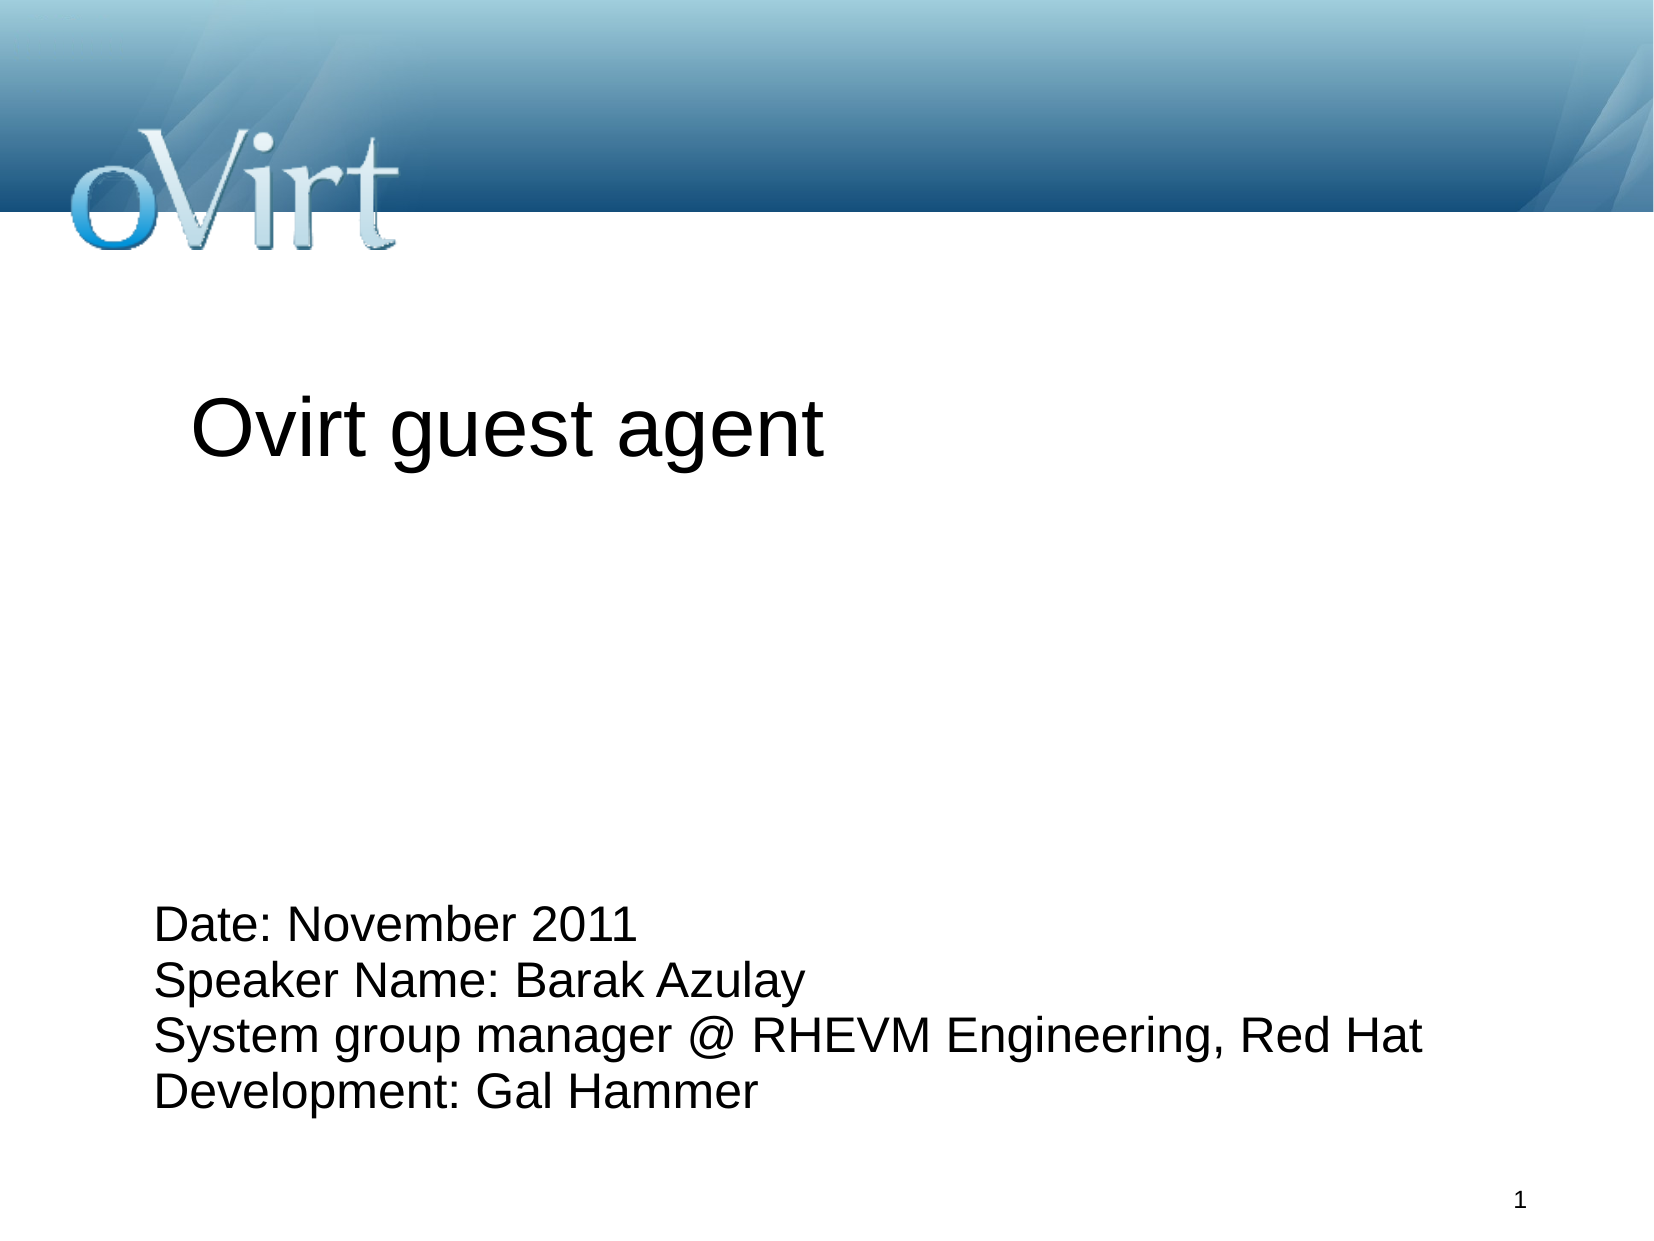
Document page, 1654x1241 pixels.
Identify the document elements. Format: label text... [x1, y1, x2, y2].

text_box Date: November 2011 Speaker Name: Barak Azulay System group manager @ RHEVM Engineering, Red Hat Development: Gal Hammer [138, 888, 1511, 1127]
picture [0, 0, 1654, 250]
text_box Ovirt guest agent [175, 374, 1549, 510]
